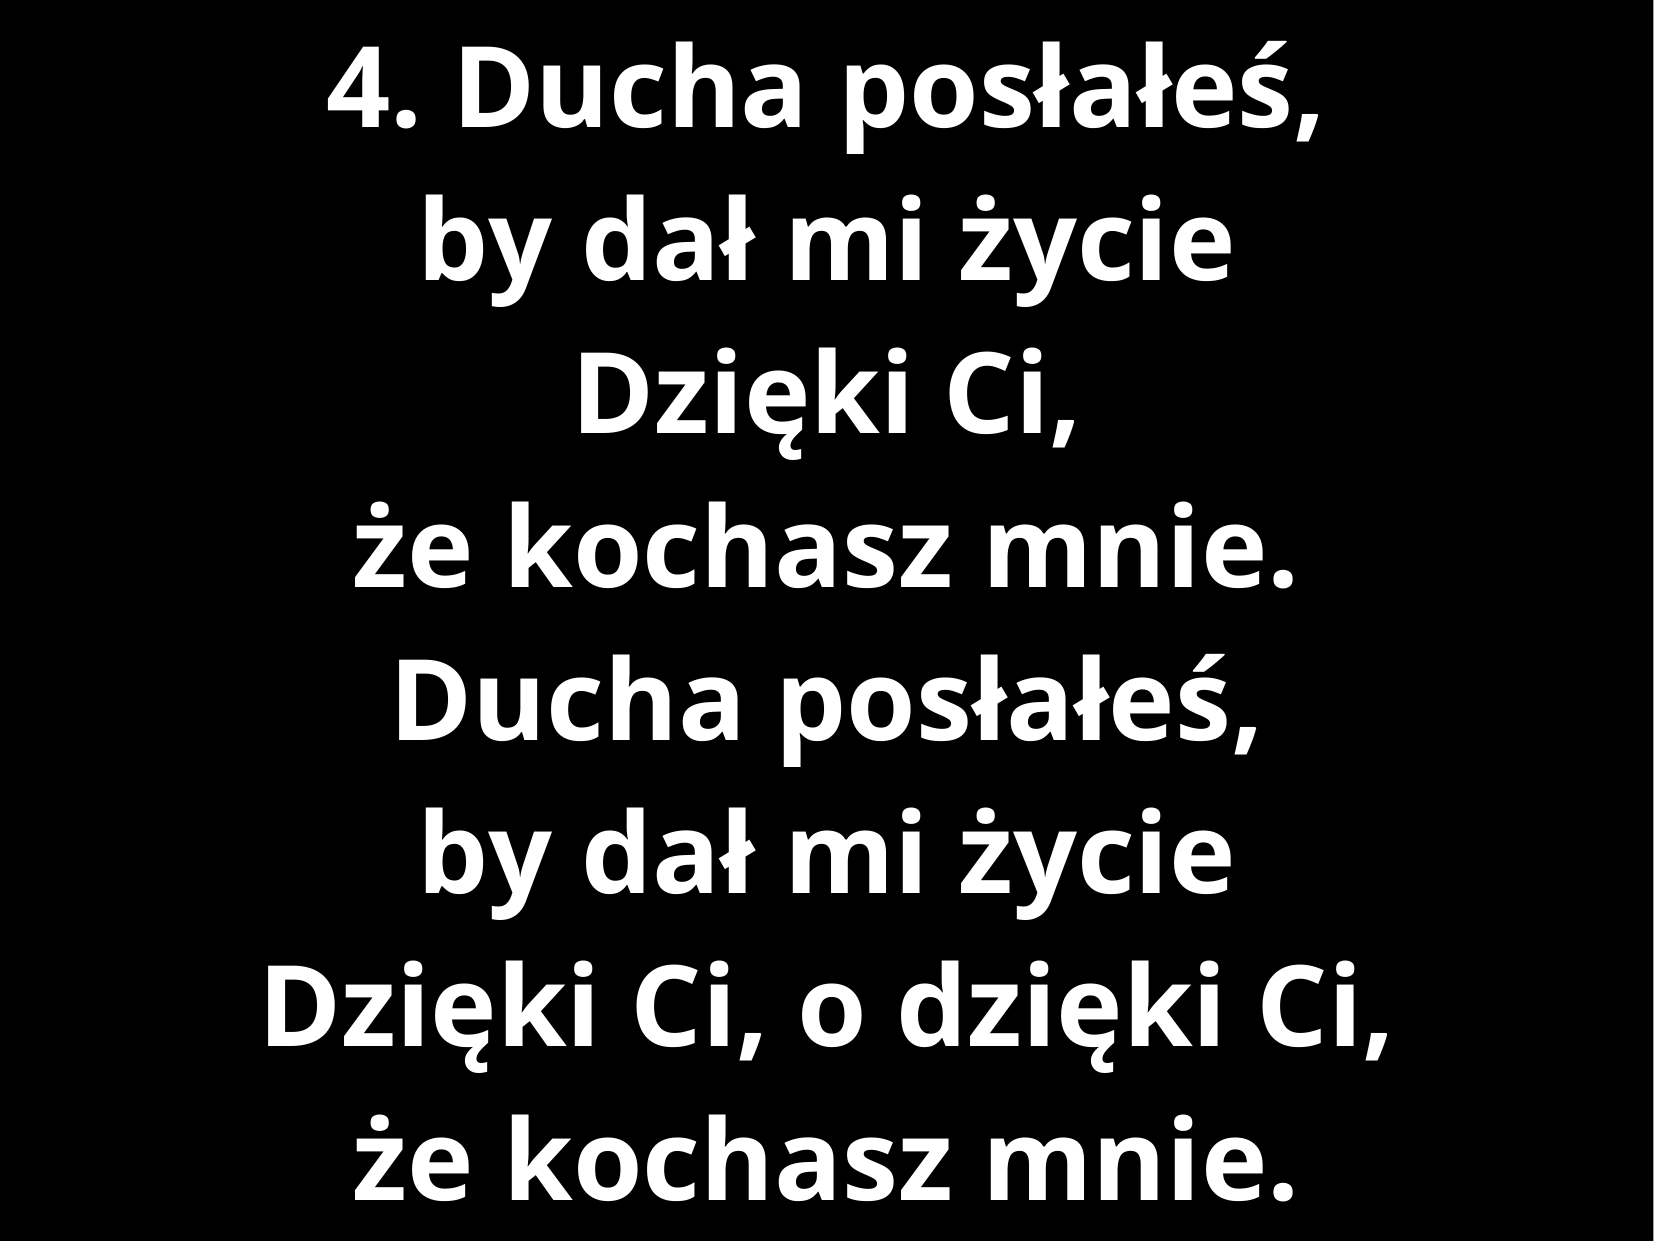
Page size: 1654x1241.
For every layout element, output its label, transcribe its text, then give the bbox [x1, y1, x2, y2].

title 4. Ducha posłałeś, by dał mi życie Dzięki Ci, że kochasz mnie. Ducha posłałeś, by dał mi życie Dzięki Ci, o dzięki Ci, że kochasz mnie. [0, 0, 1654, 1241]
